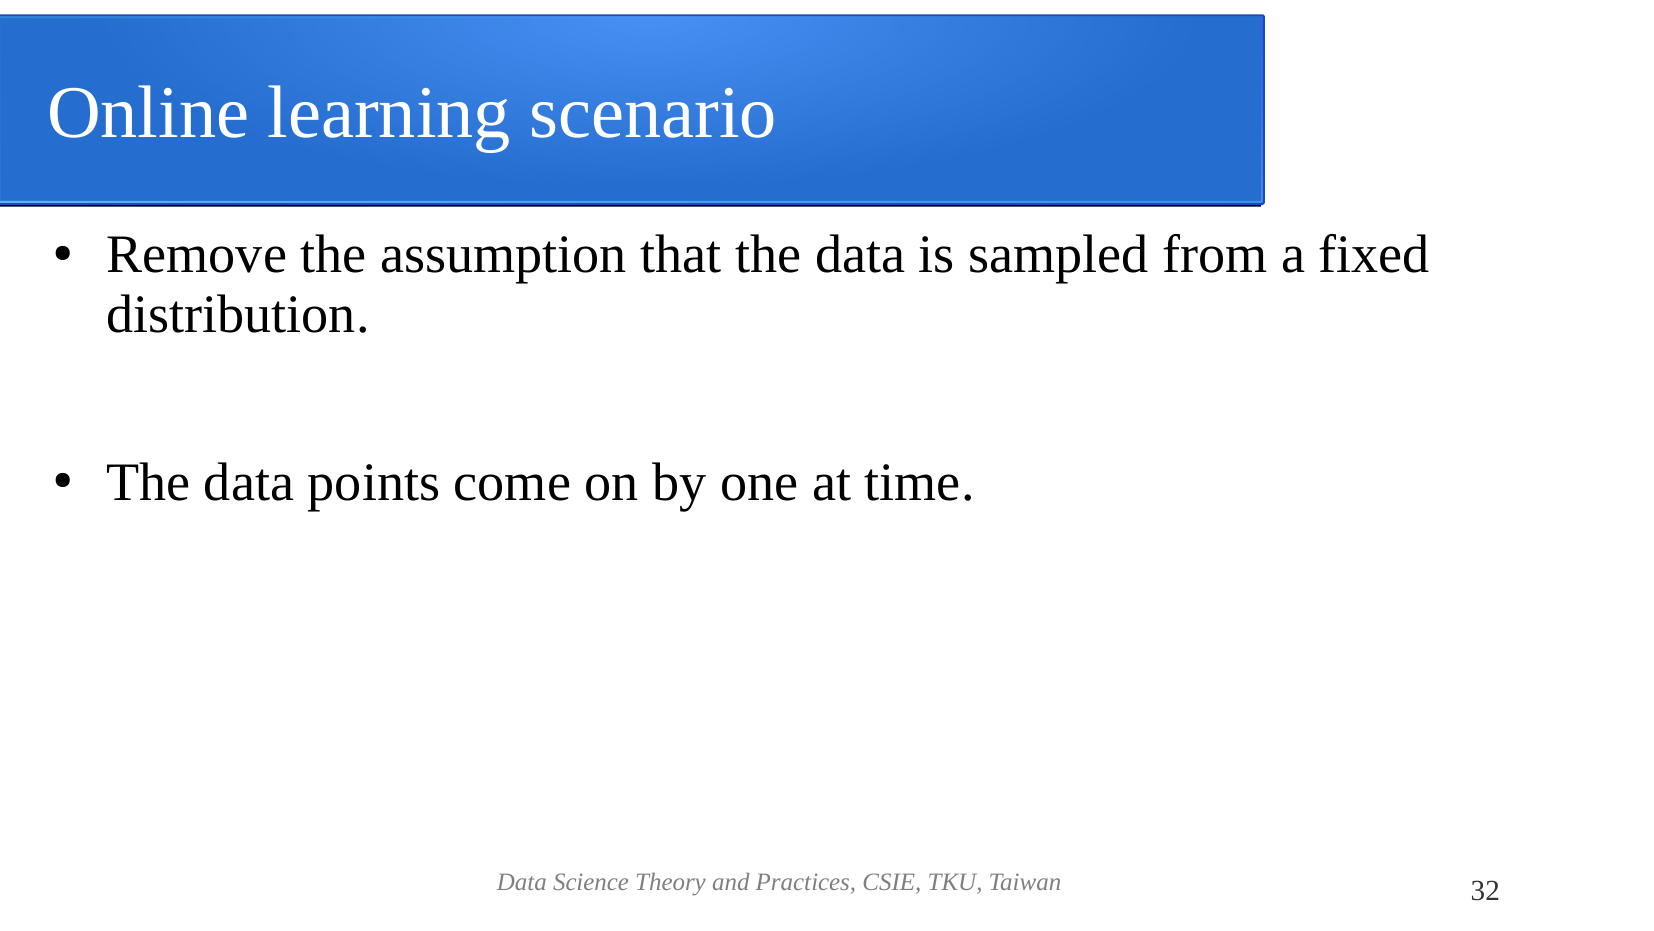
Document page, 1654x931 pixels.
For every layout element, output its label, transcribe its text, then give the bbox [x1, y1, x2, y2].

list Remove the assumption that the data is sampled from a fixed distribution. The data points come on by one at time. [35, 224, 1524, 764]
title Online learning scenario [47, 35, 1199, 189]
